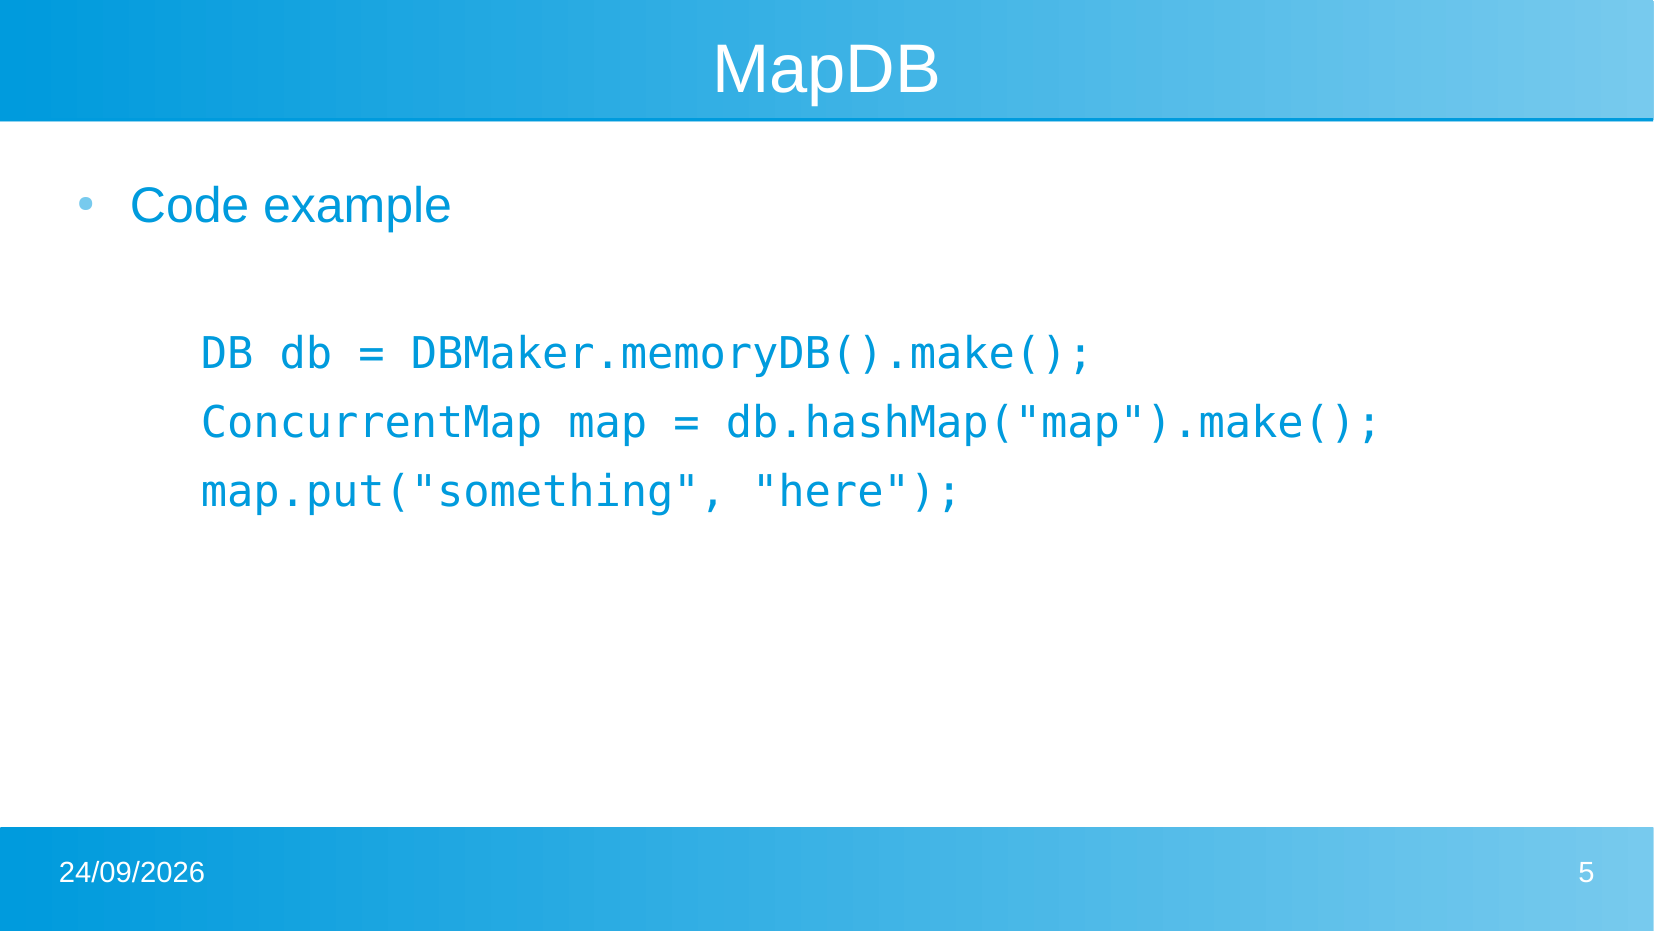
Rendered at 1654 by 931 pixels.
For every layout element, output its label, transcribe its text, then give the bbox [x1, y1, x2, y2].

list Code example DB db = DBMaker.memoryDB().make(); ConcurrentMap map = db.hashMap("map").make(); map.put("something", "here"); [59, 177, 1595, 768]
title MapDB [59, 29, 1595, 108]
